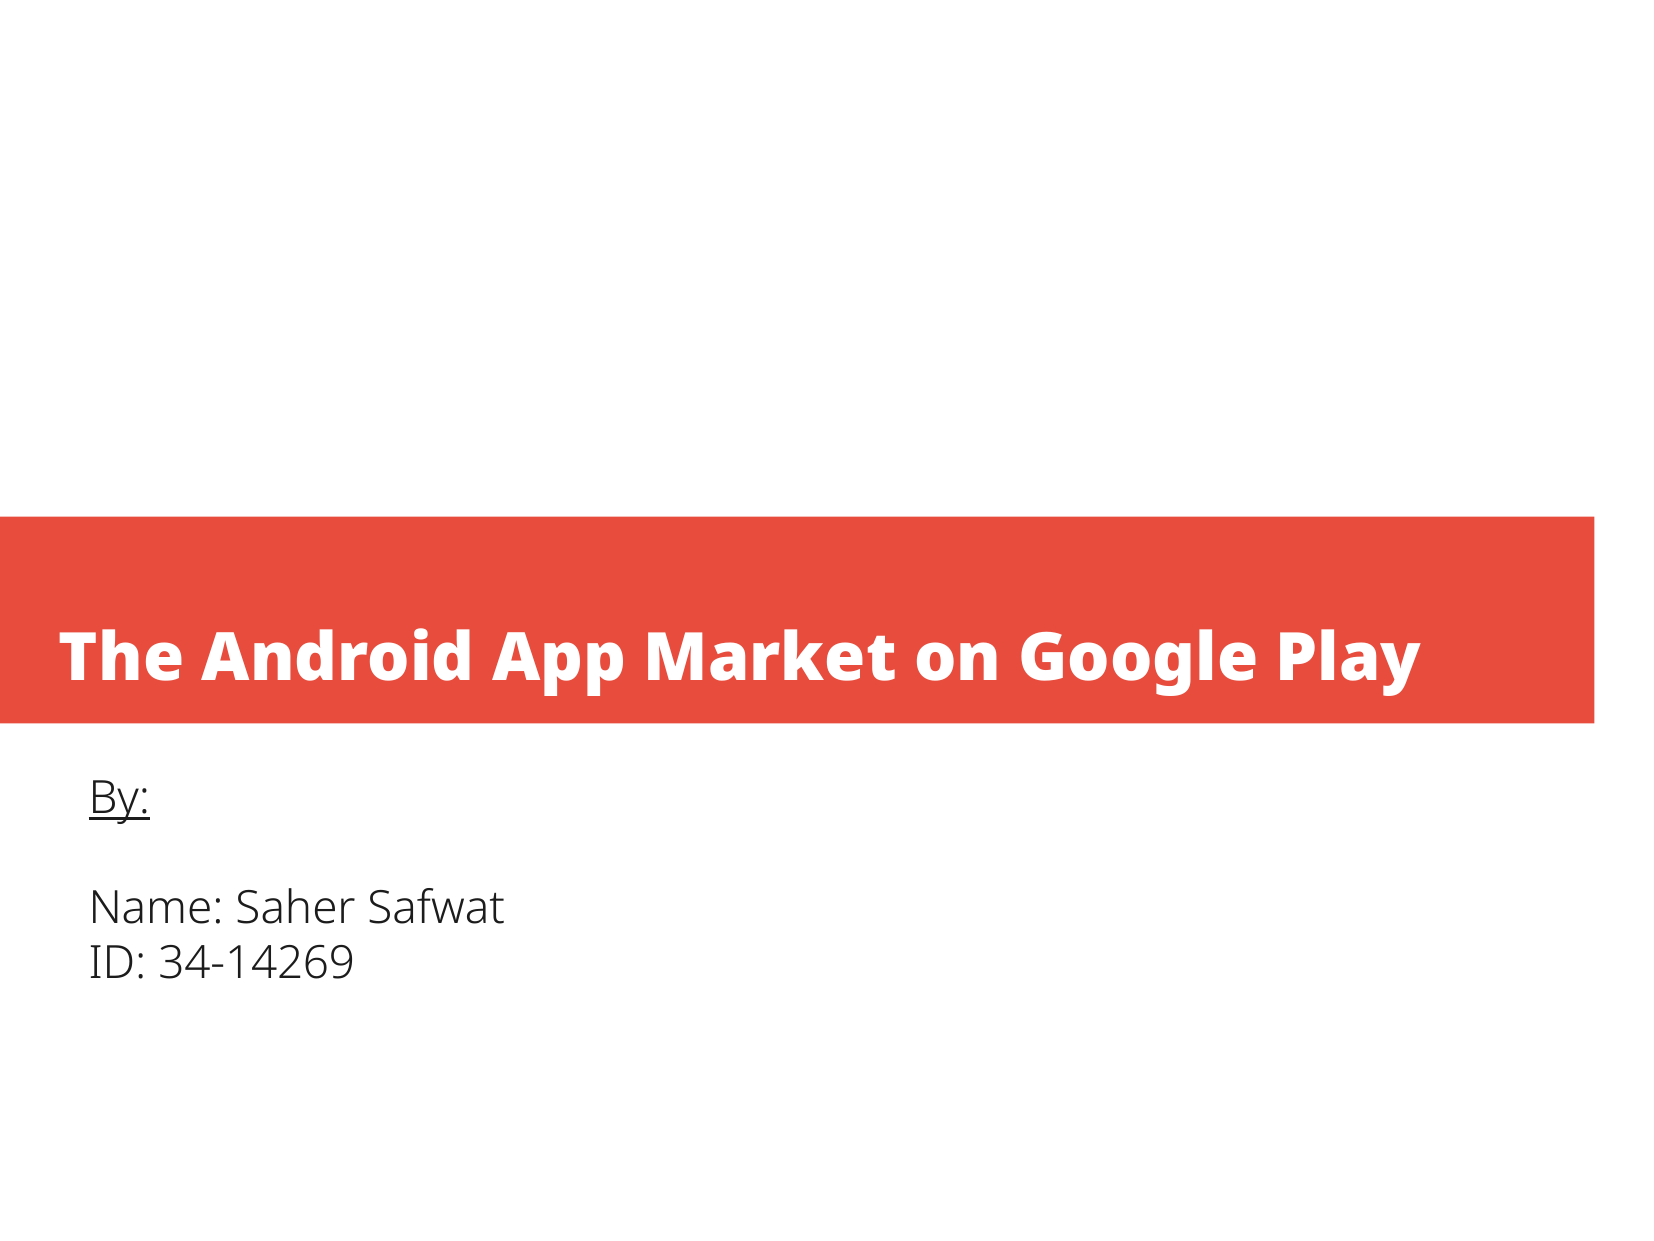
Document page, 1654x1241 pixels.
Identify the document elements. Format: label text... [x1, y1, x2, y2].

text_box By: Name: Saher Safwat ID: 34-14269 [88, 767, 1595, 1181]
text_box The Android App Market on Google Play [58, 546, 1595, 694]
